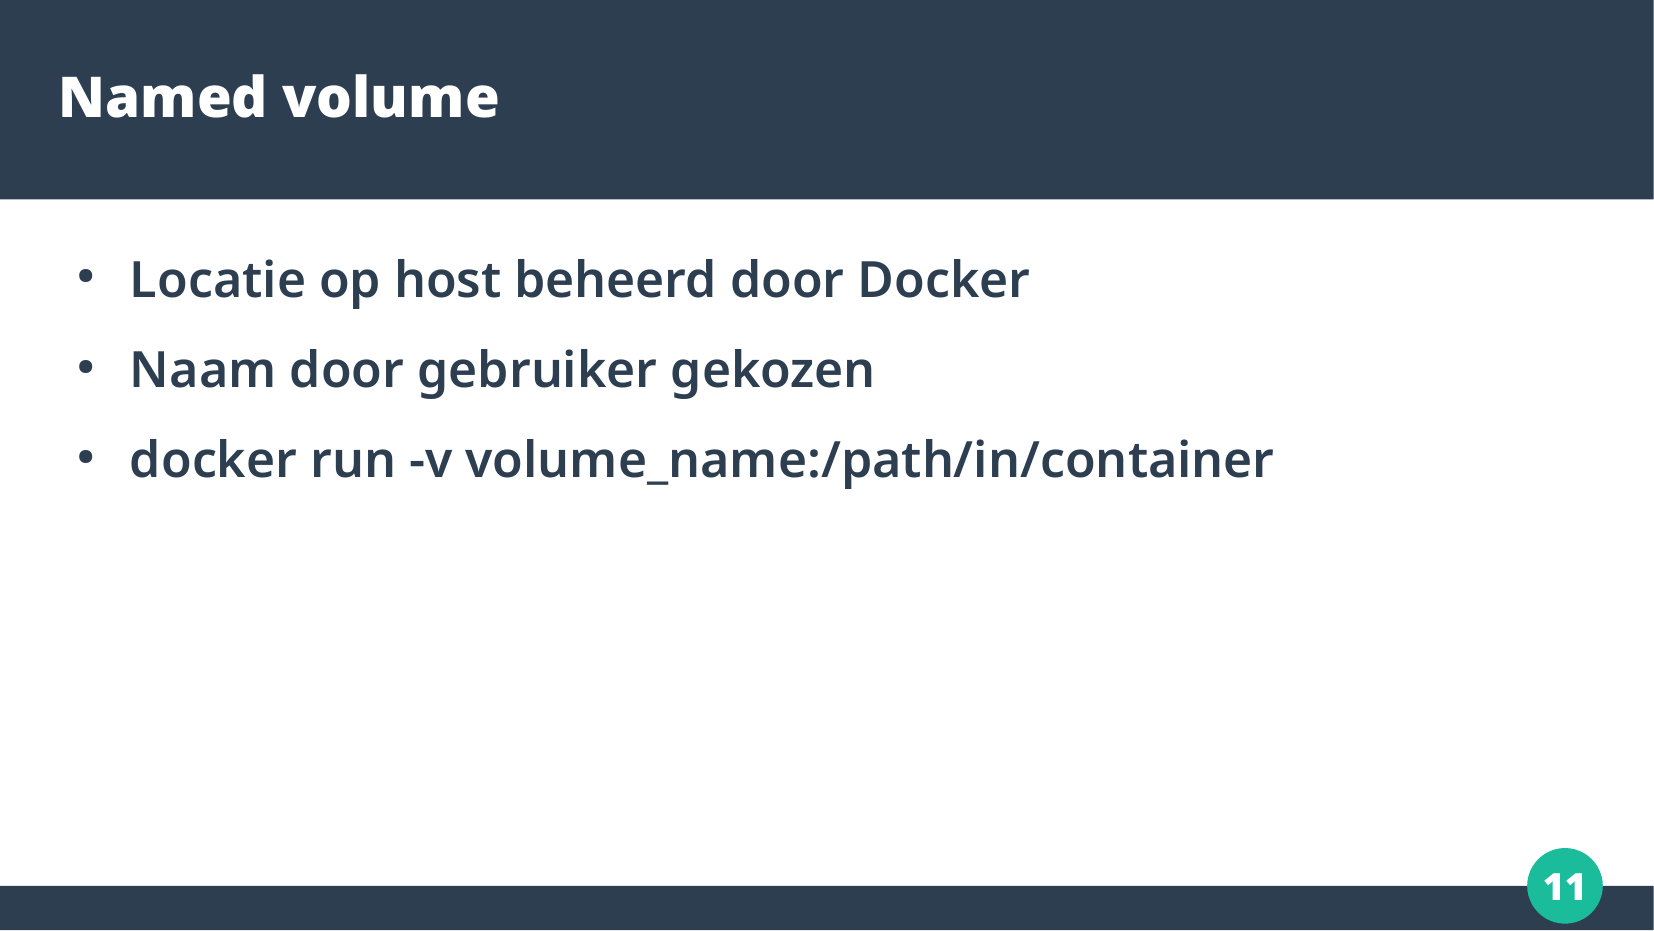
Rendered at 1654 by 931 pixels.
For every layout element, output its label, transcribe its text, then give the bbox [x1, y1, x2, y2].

list Locatie op host beheerd door Docker Naam door gebruiker gekozen docker run -v volume_name:/path/in/container [59, 243, 1595, 864]
title Named volume [59, 37, 1595, 156]
